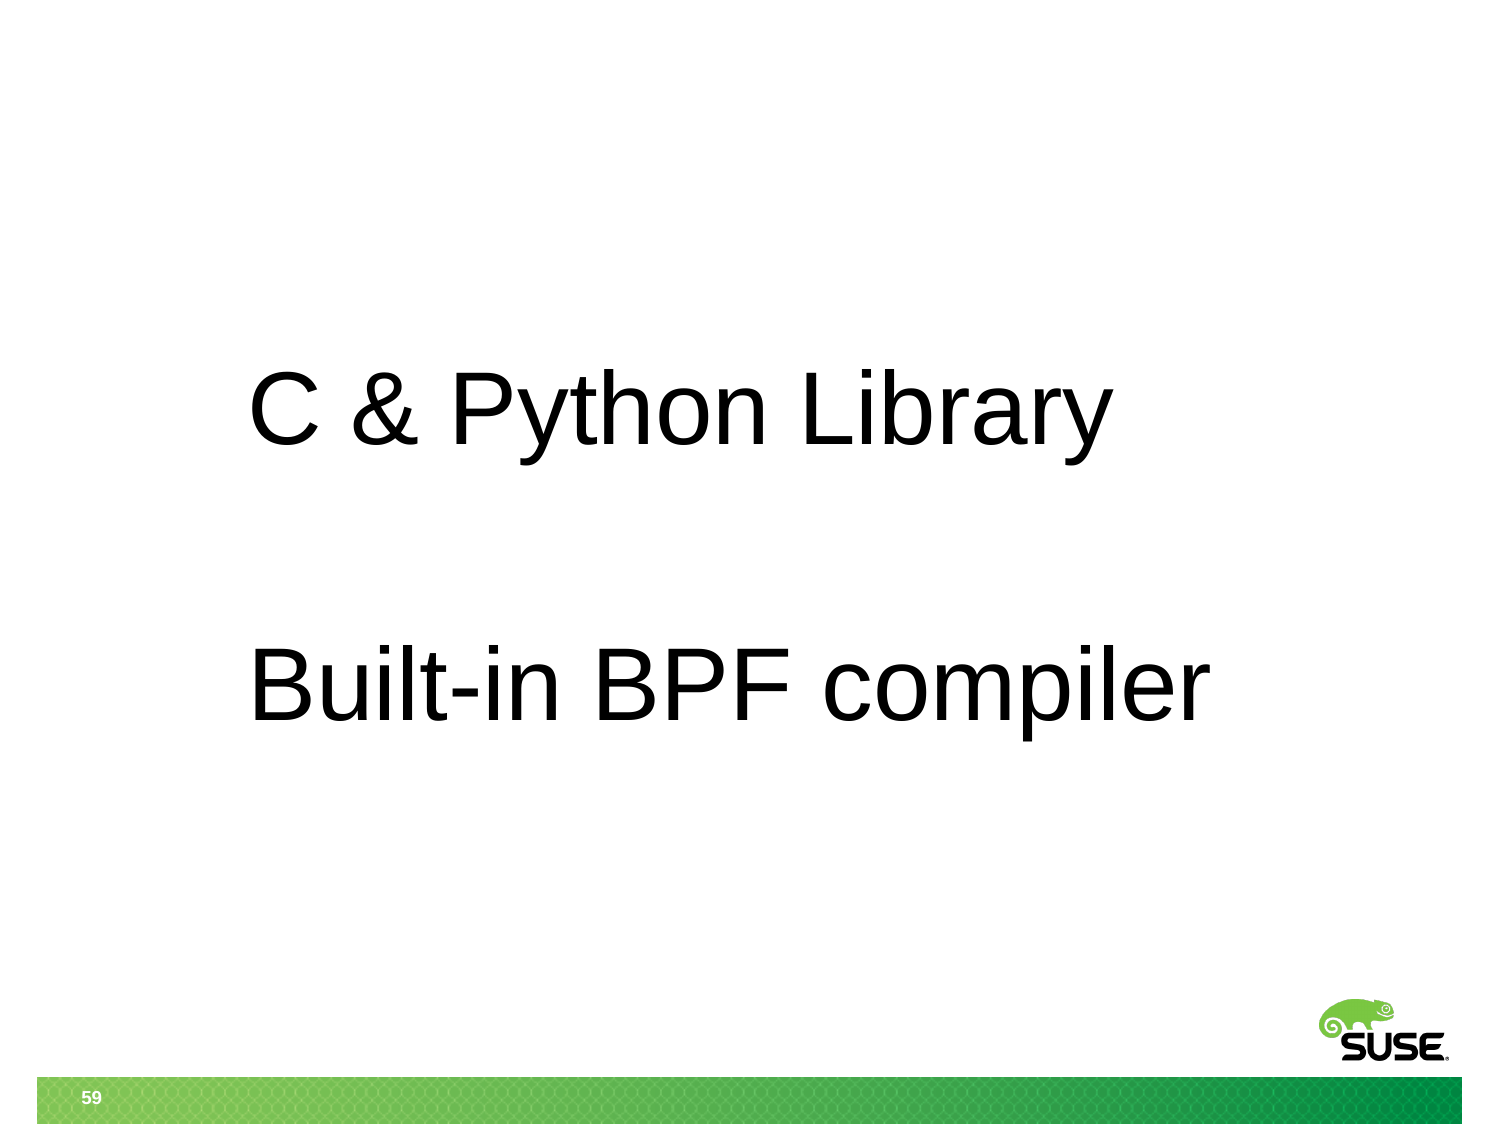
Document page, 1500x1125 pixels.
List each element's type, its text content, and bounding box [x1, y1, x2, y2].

list C & Python Library Built-in BPF compiler [247, 350, 1328, 743]
picture [37, 1077, 1462, 1124]
picture [1319, 999, 1449, 1061]
